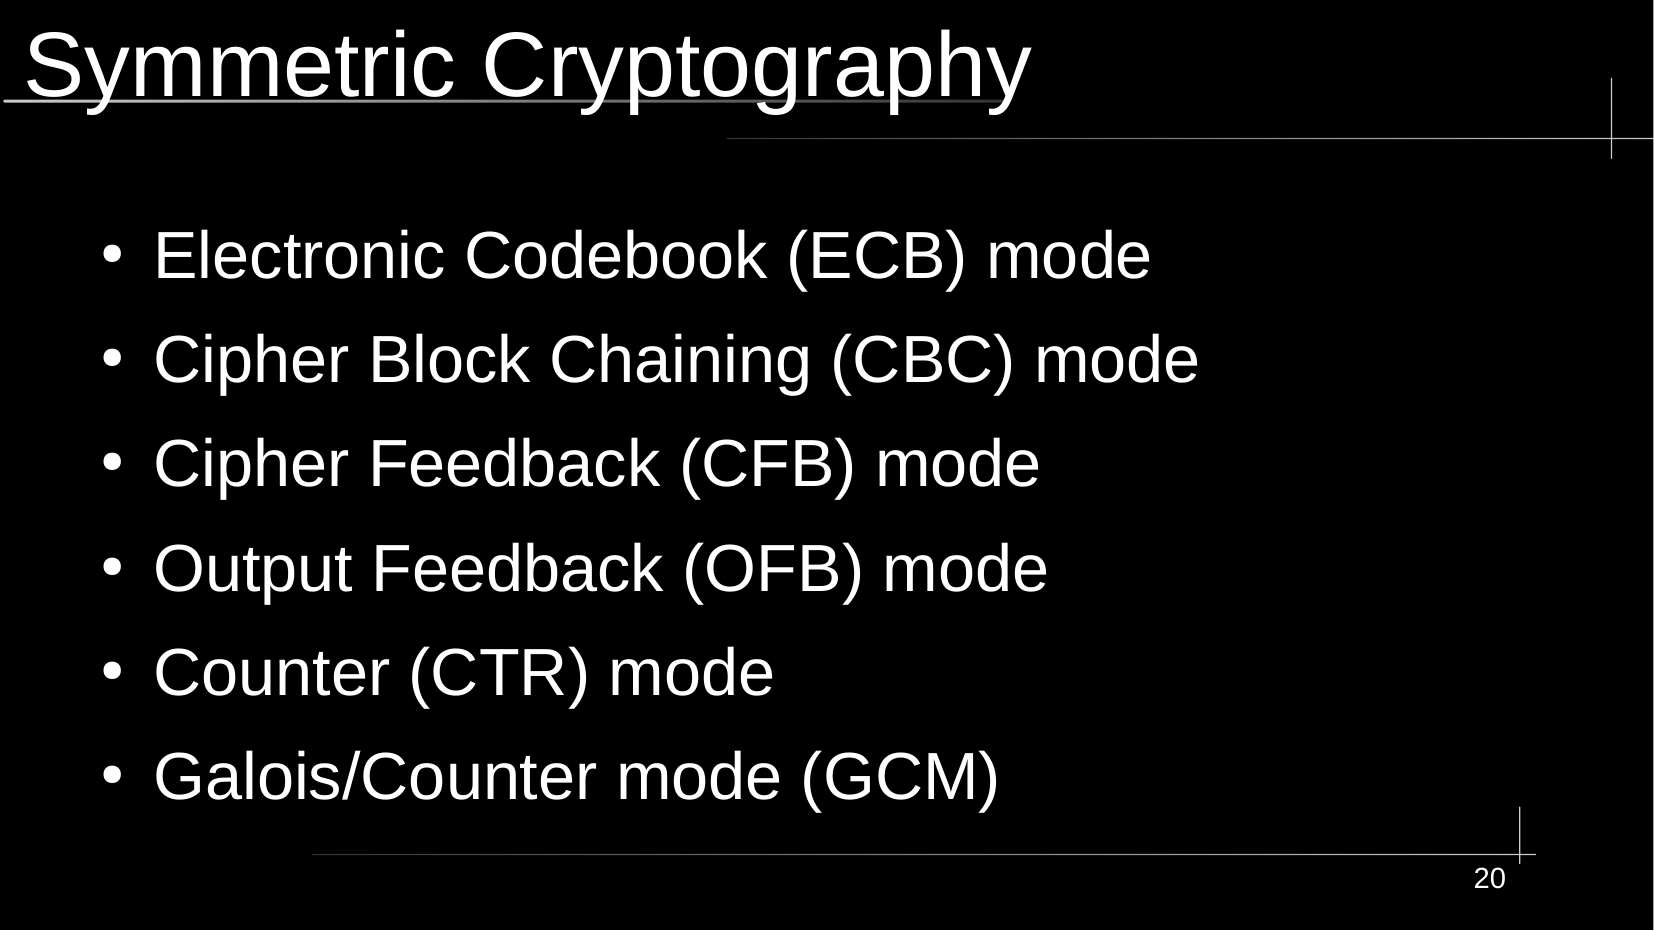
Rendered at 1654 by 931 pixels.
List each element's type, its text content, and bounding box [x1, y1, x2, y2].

list Electronic Codebook (ECB) mode Cipher Block Chaining (CBC) mode Cipher Feedback (CFB) mode Output Feedback (OFB) mode Counter (CTR) mode Galois/Counter mode (GCM) [82, 217, 1571, 851]
title Symmetric Cryptography [23, 11, 1589, 119]
